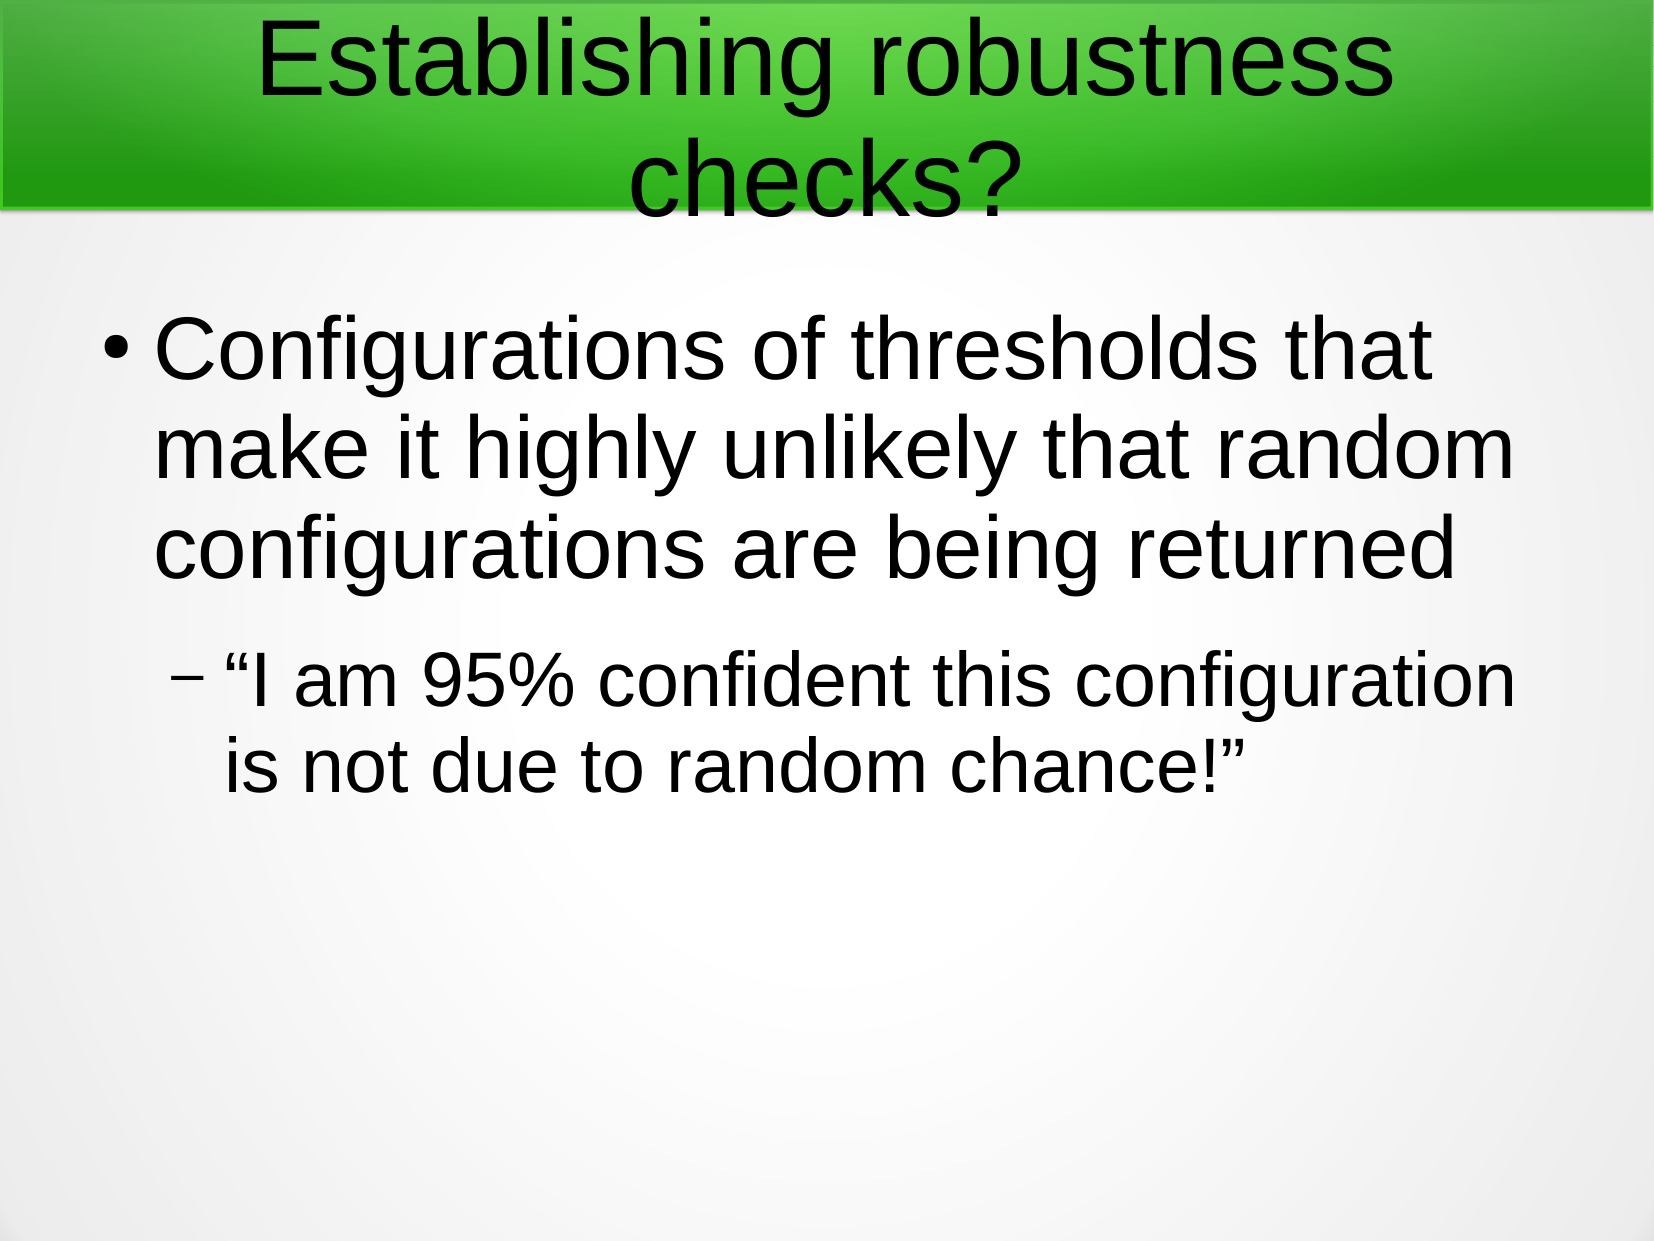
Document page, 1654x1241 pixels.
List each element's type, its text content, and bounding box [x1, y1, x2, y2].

title Establishing robustness checks? [82, 0, 1571, 240]
list Configurations of thresholds that make it highly unlikely that random configurations are being returned “I am 95% confident this configuration is not due to random chance!” [82, 299, 1571, 1019]
